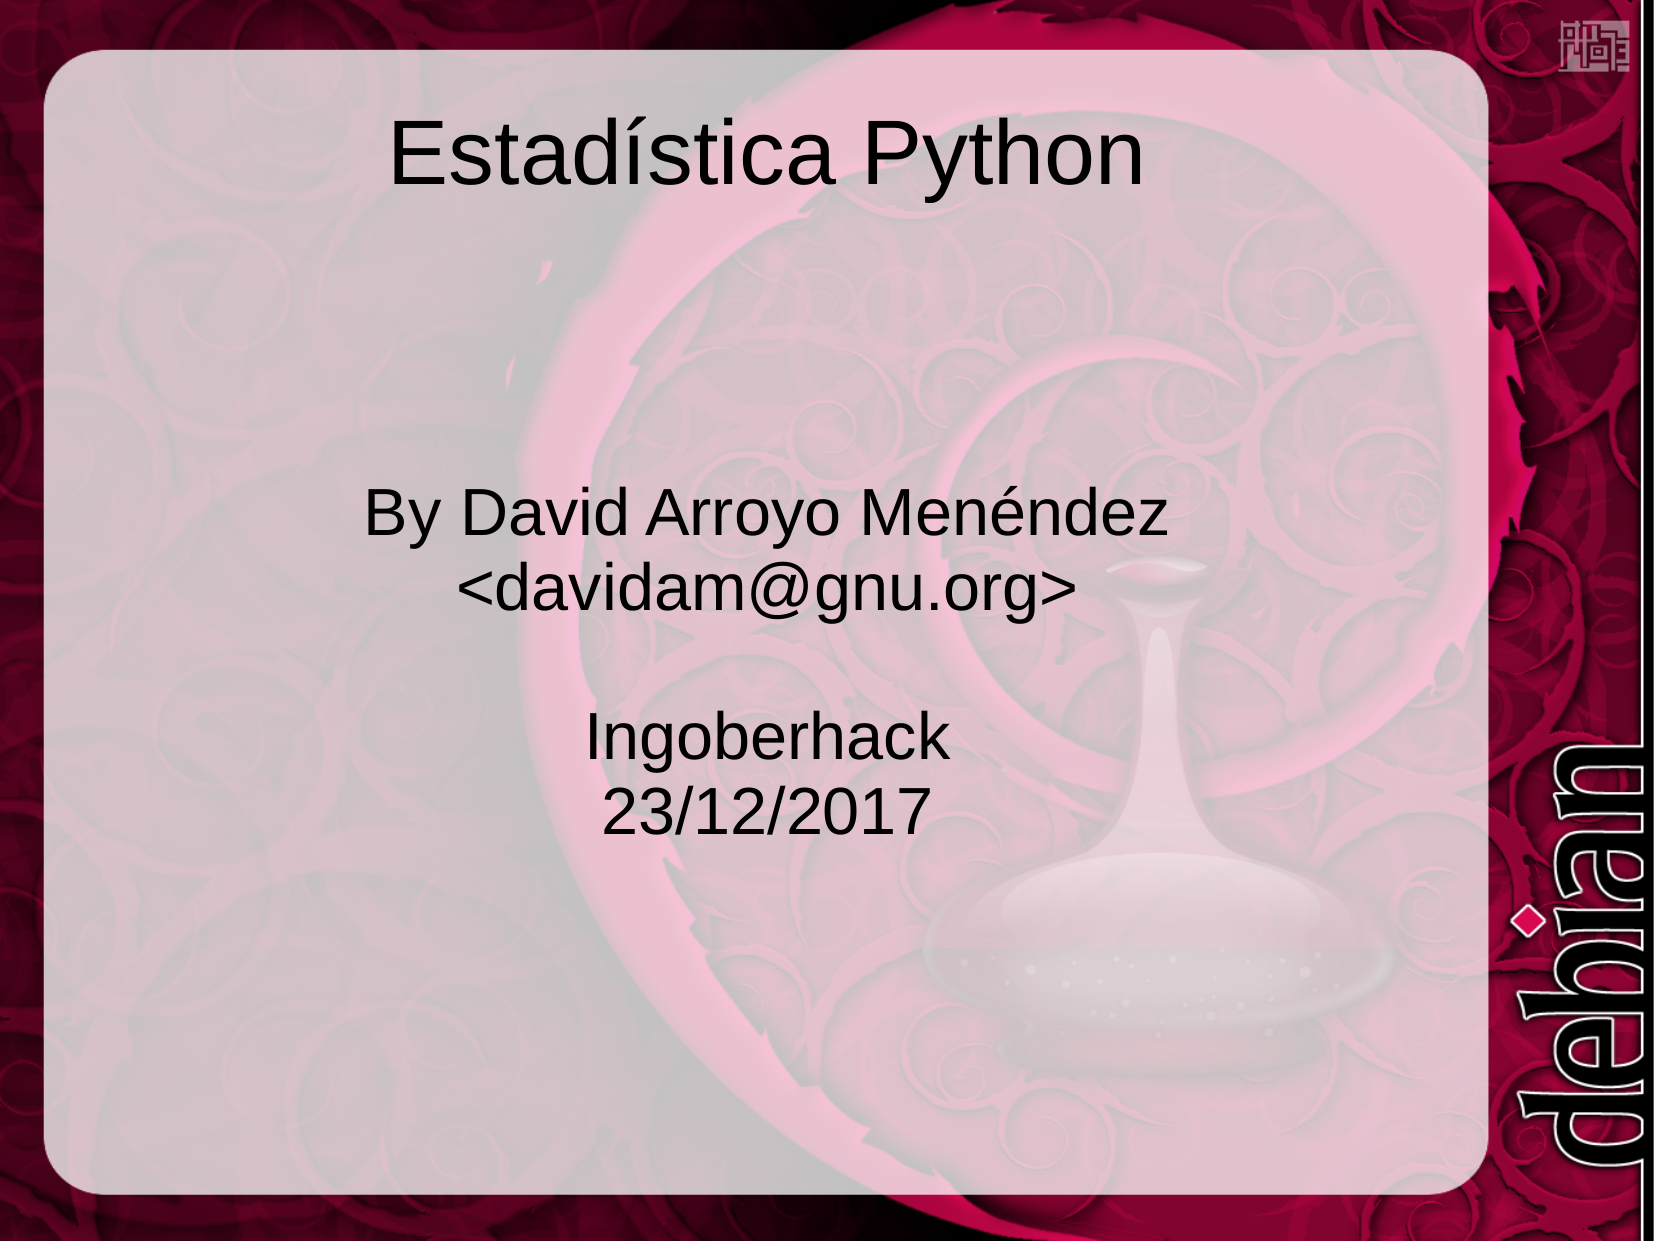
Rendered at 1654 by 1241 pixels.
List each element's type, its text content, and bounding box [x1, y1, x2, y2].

title Estadística Python [59, 49, 1477, 257]
picture [0, 0, 1654, 1241]
subtitle By David Arroyo Menéndez <davidam@gnu.org> Ingoberhack 23/12/2017 [59, 290, 1477, 1109]
